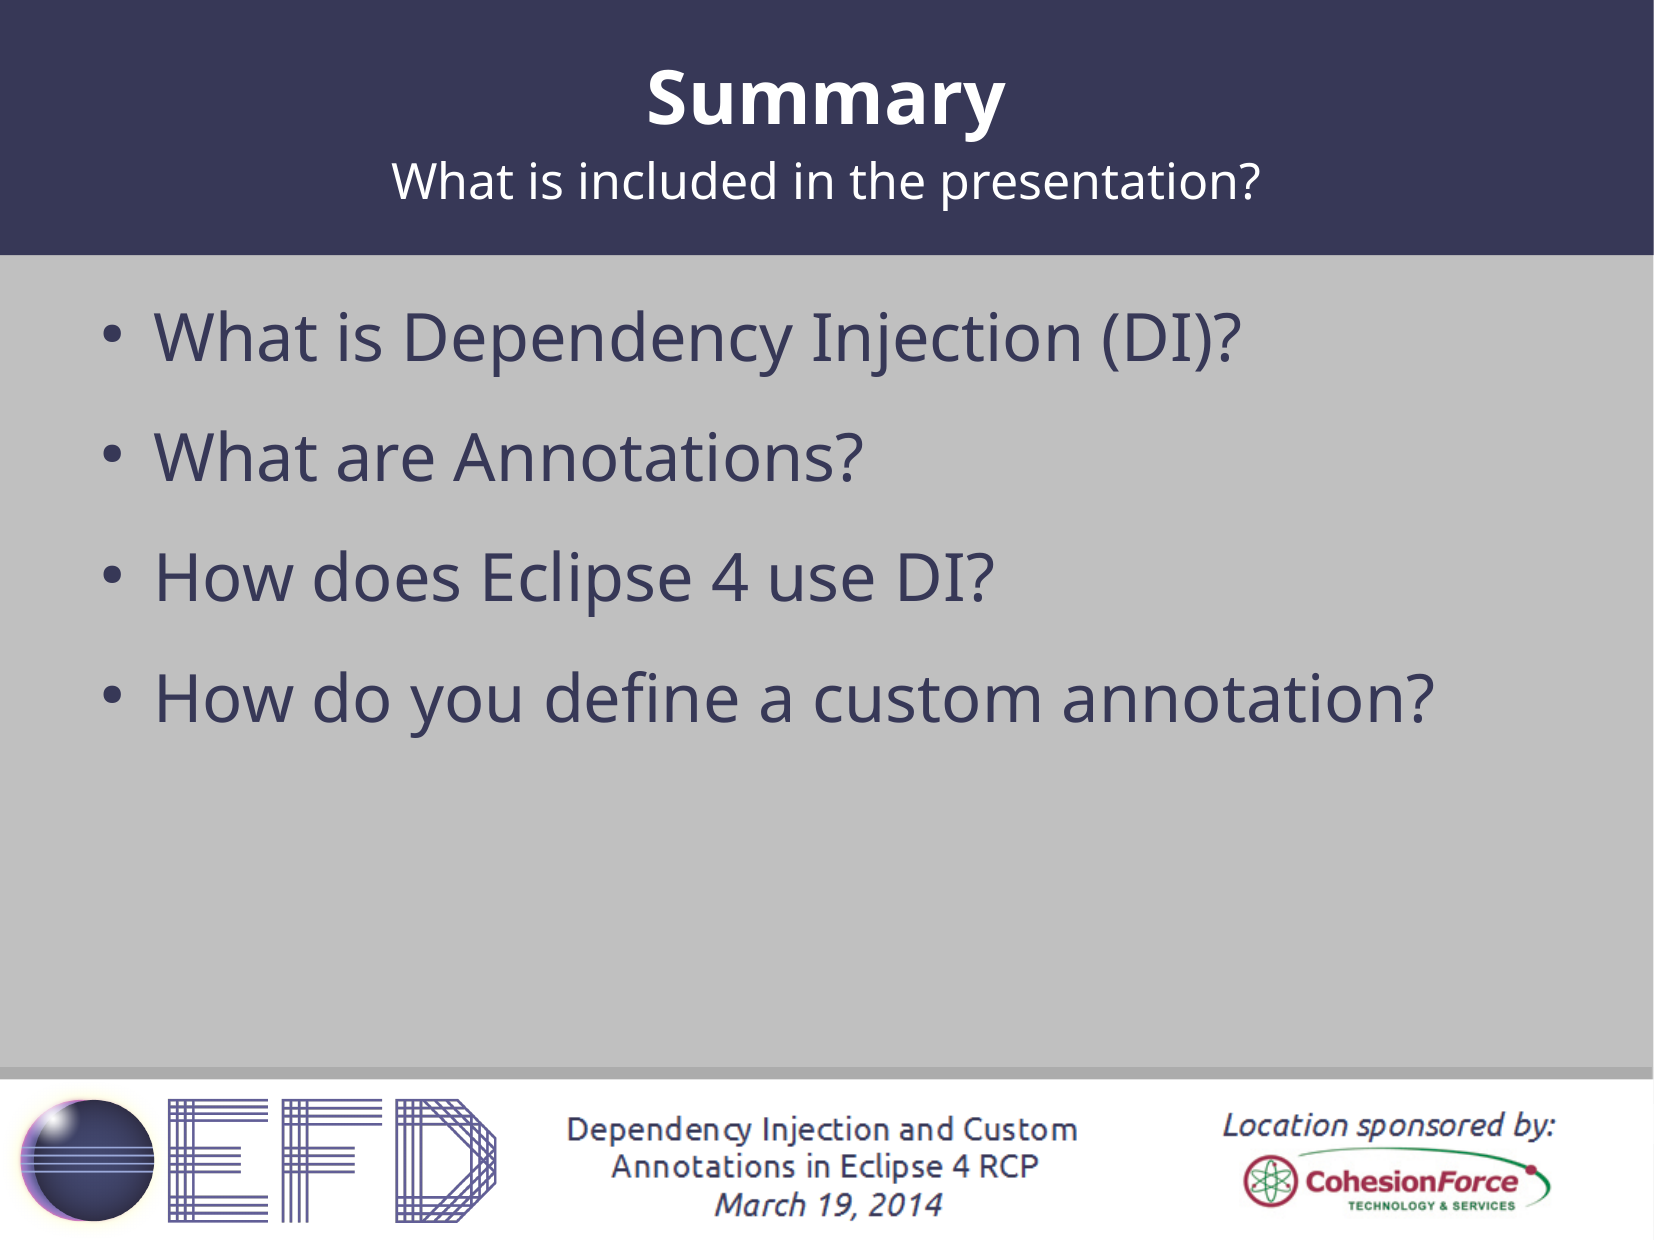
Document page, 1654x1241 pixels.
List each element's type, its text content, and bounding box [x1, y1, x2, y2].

picture [0, 1079, 497, 1241]
picture [549, 1109, 1105, 1241]
picture [1110, 1104, 1654, 1241]
list What is Dependency Injection (DI)? What are Annotations? How does Eclipse 4 use DI? How do you define a custom annotation? [82, 290, 1538, 1109]
title Summary What is included in the presentation? [82, 25, 1571, 233]
